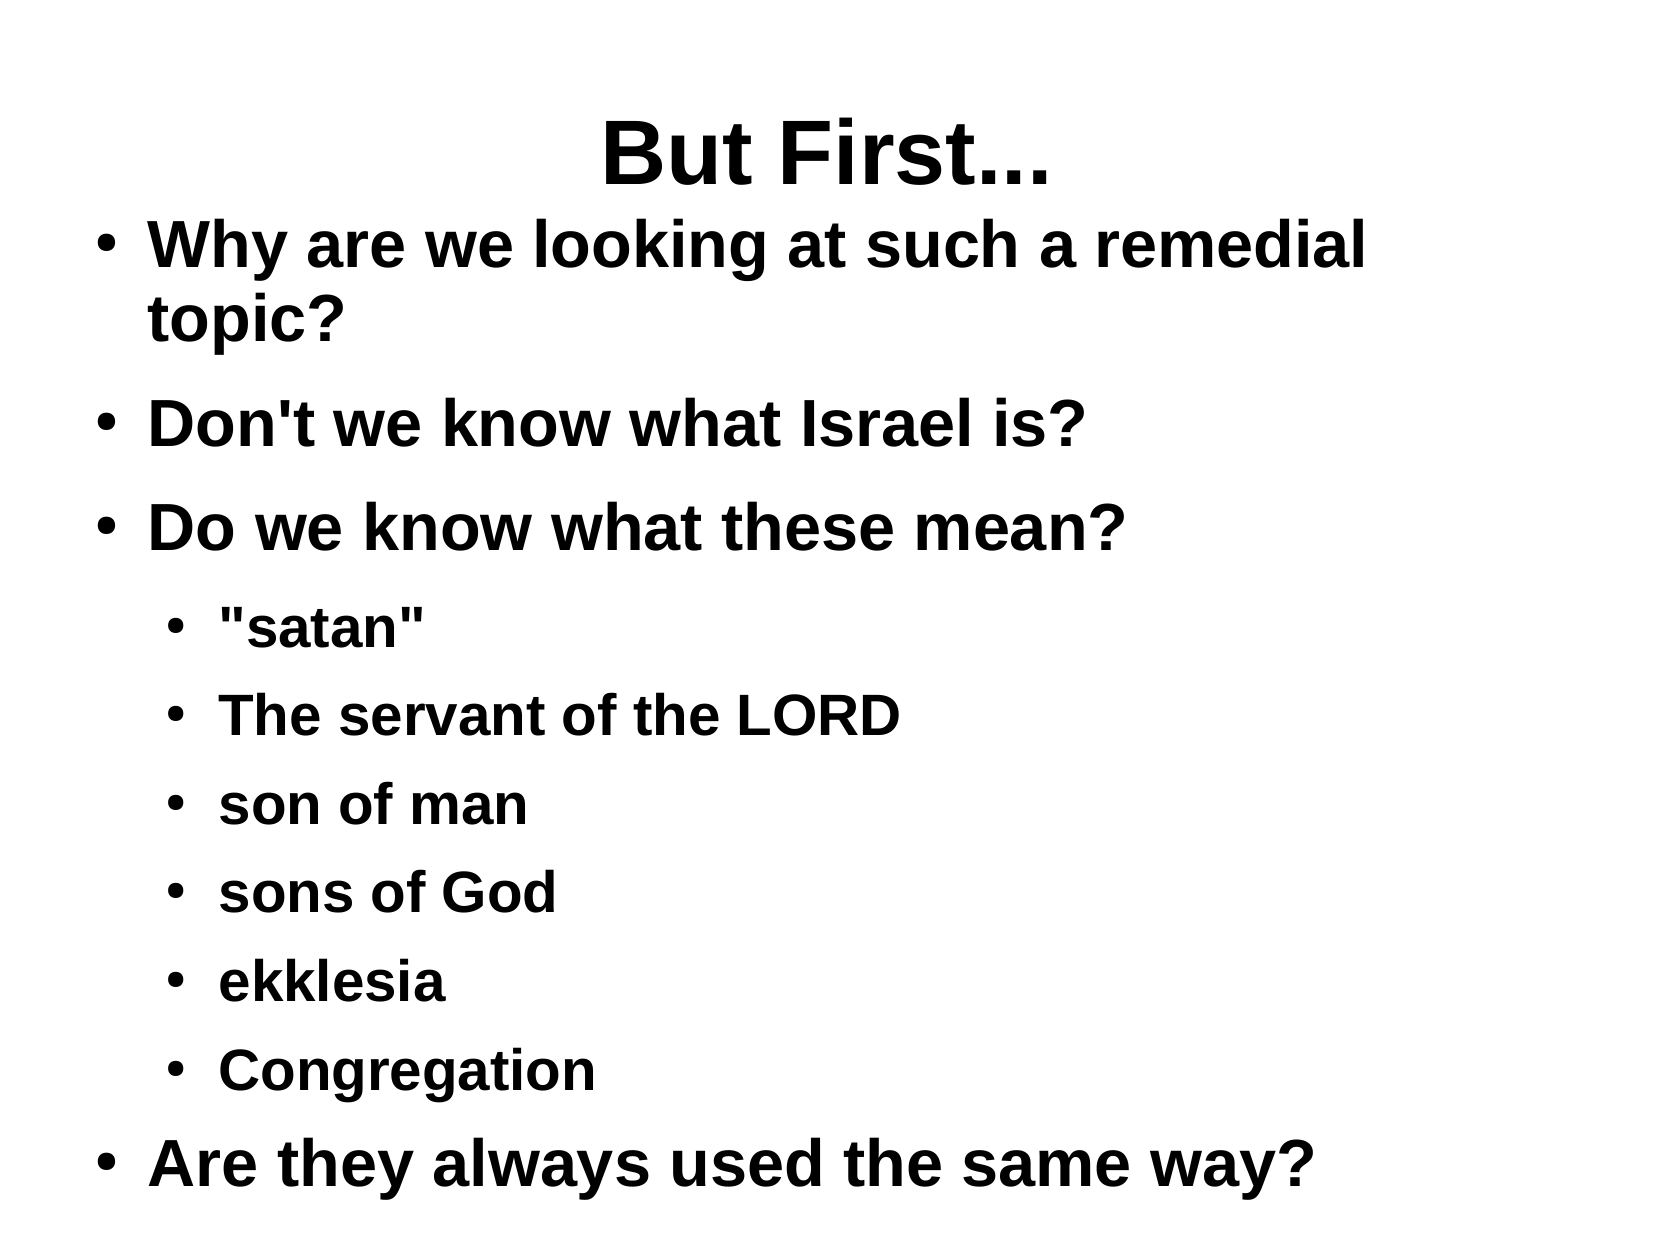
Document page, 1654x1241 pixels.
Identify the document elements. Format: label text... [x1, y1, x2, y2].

title But First... [82, 49, 1571, 257]
list Why are we looking at such a remedial topic? Don't we know what Israel is? Do we know what these mean? "satan" The servant of the LORD son of man sons of God ekklesia Congregation Are they always used the same way? [76, 206, 1565, 1210]
